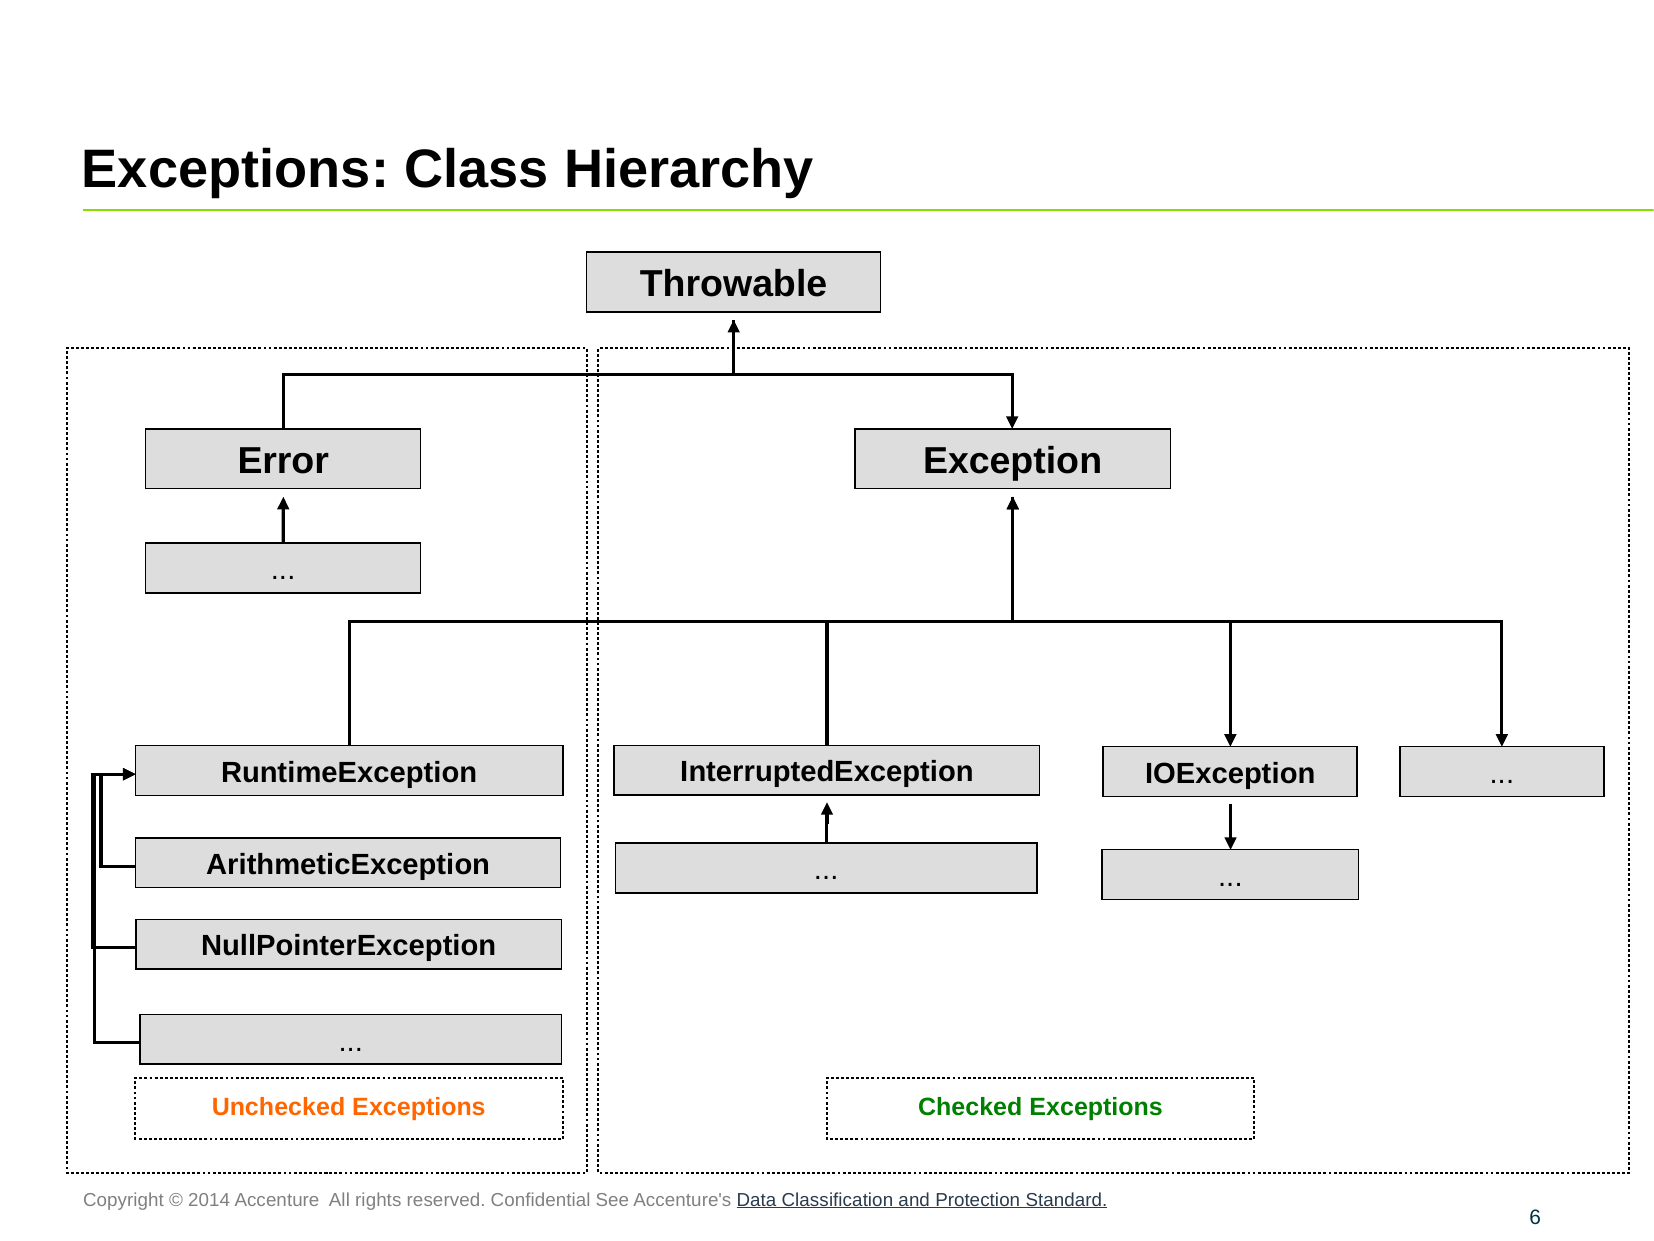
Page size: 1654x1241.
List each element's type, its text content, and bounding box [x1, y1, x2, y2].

text_box ... [1102, 849, 1359, 900]
text_box ... [1399, 746, 1604, 797]
text_box Error [145, 428, 421, 489]
title Exceptions: Class Hierarchy [81, 56, 1654, 199]
text_box RuntimeException [135, 745, 563, 796]
text_box IOException [1103, 746, 1358, 797]
text_box Exception [855, 428, 1171, 489]
text_box ... [145, 543, 421, 593]
text_box InterruptedException [614, 745, 1040, 796]
text_box Unchecked Exceptions [135, 1078, 563, 1139]
text_box ... [615, 843, 1038, 893]
text_box NullPointerException [135, 919, 562, 970]
text_box ArithmeticException [135, 837, 561, 888]
text_box ... [140, 1014, 562, 1065]
text_box Checked Exceptions [826, 1078, 1255, 1139]
text_box 6 [1529, 1182, 1645, 1229]
text_box Throwable [586, 251, 881, 312]
